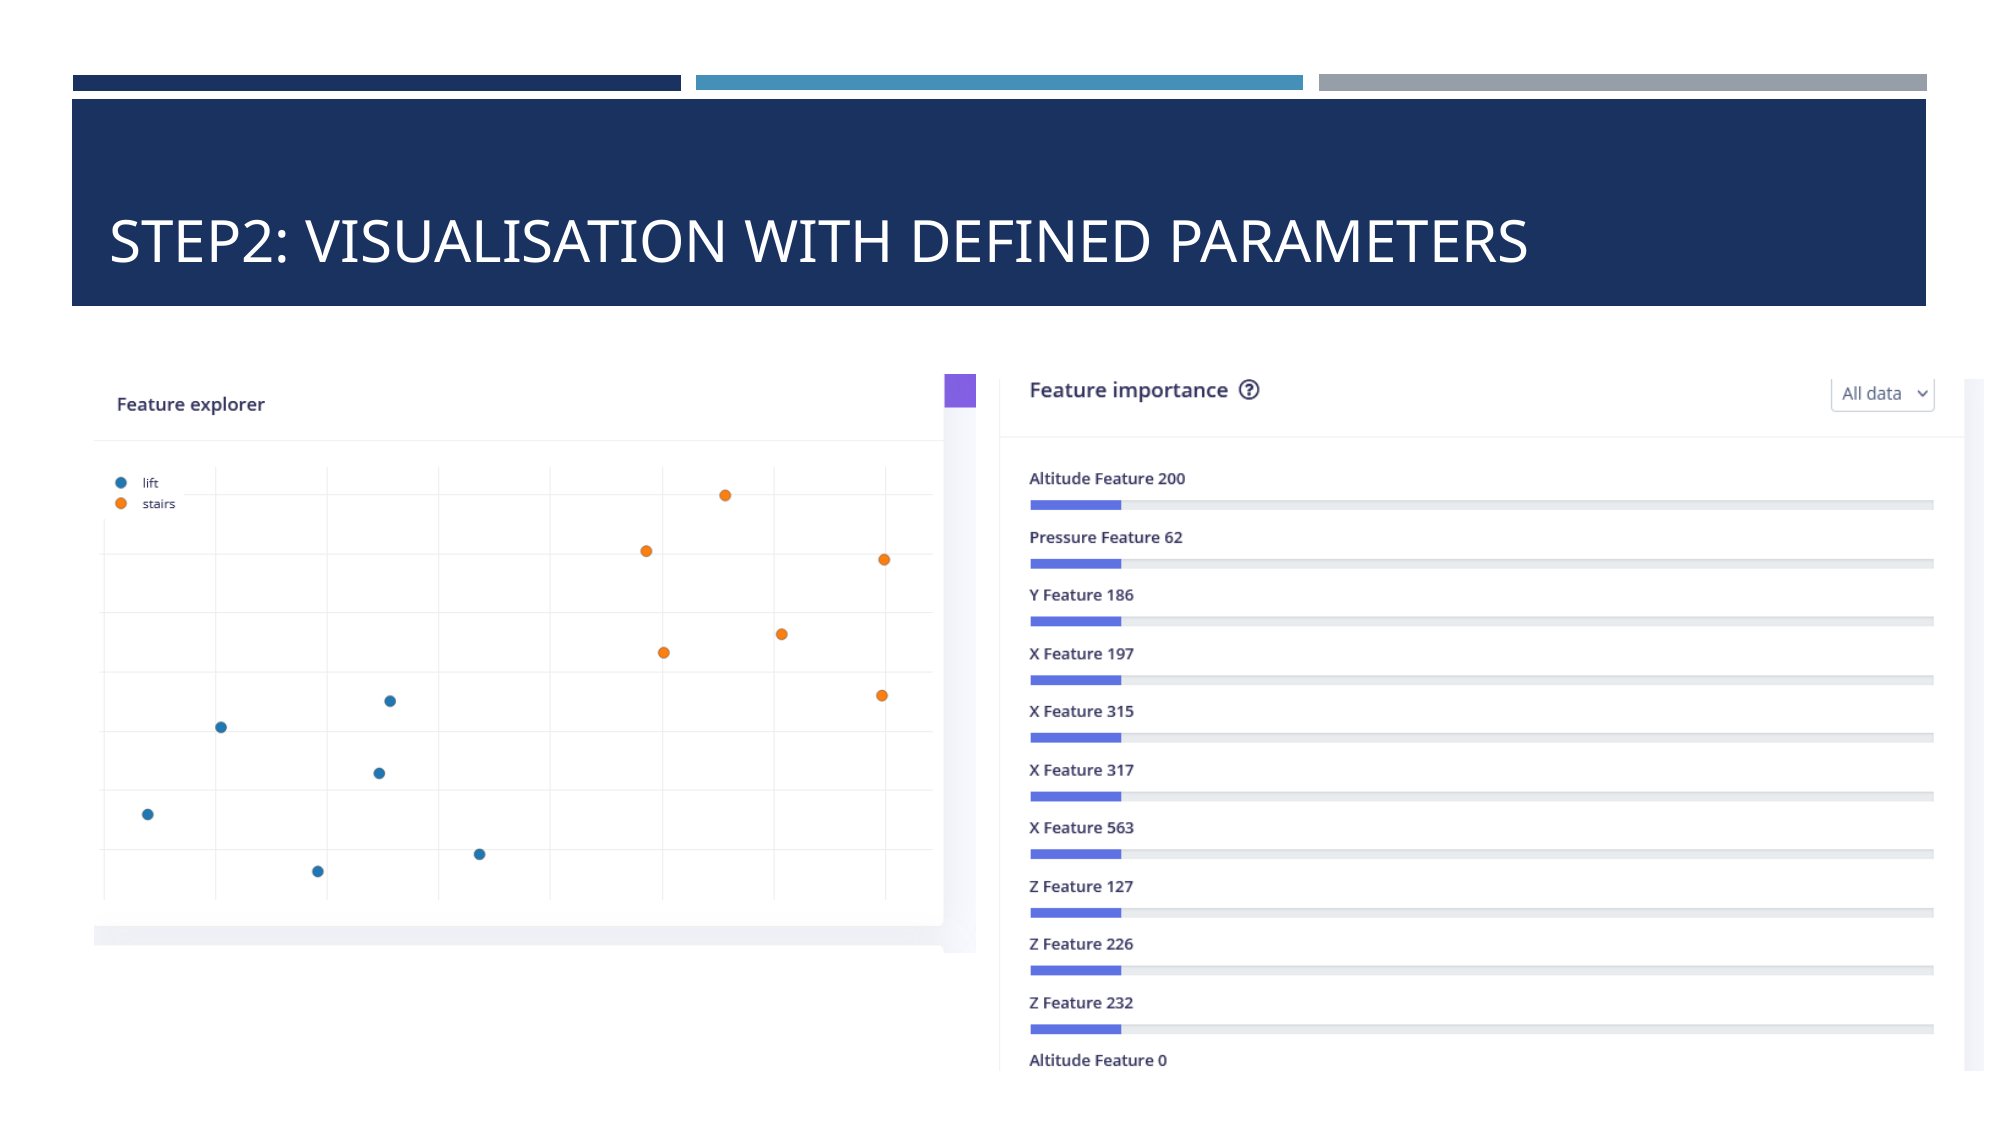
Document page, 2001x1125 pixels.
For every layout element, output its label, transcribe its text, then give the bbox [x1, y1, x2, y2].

picture [999, 379, 1984, 1071]
picture [94, 374, 976, 953]
title Step2: Visualisation with defined parameters [94, 119, 1904, 282]
